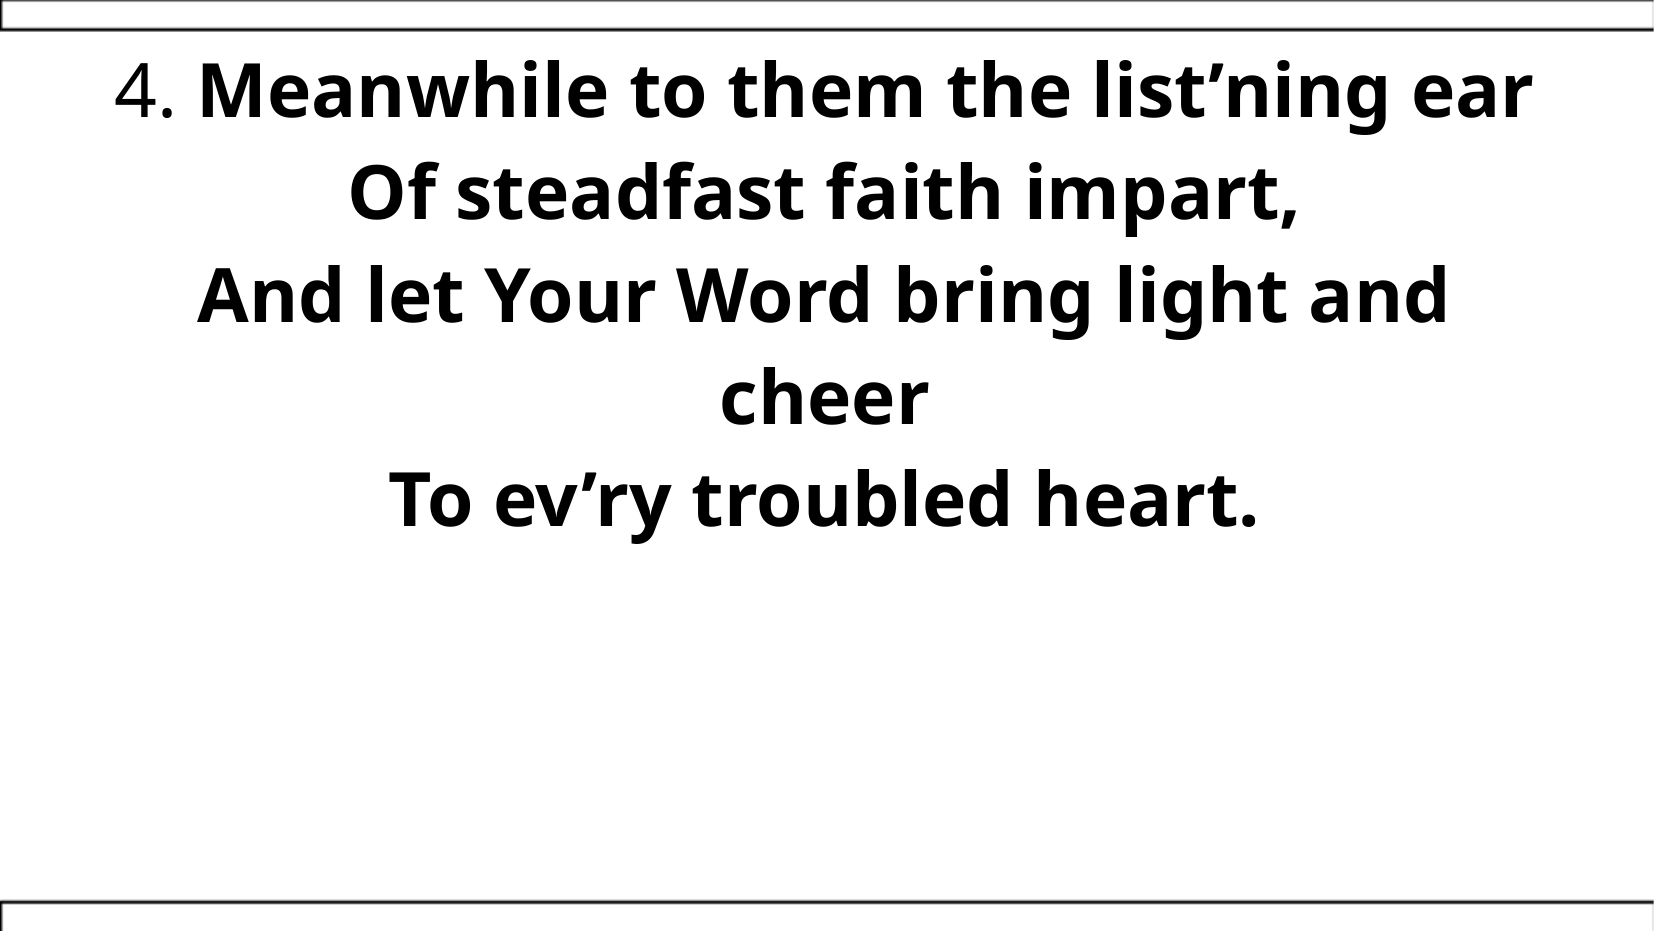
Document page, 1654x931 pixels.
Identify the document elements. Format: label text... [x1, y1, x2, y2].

text_box 4. Meanwhile to them the list’ning ear Of steadfast faith impart, And let Your Word bring light and cheer To ev’ry troubled heart. [90, 30, 1561, 445]
picture [0, 0, 1654, 931]
